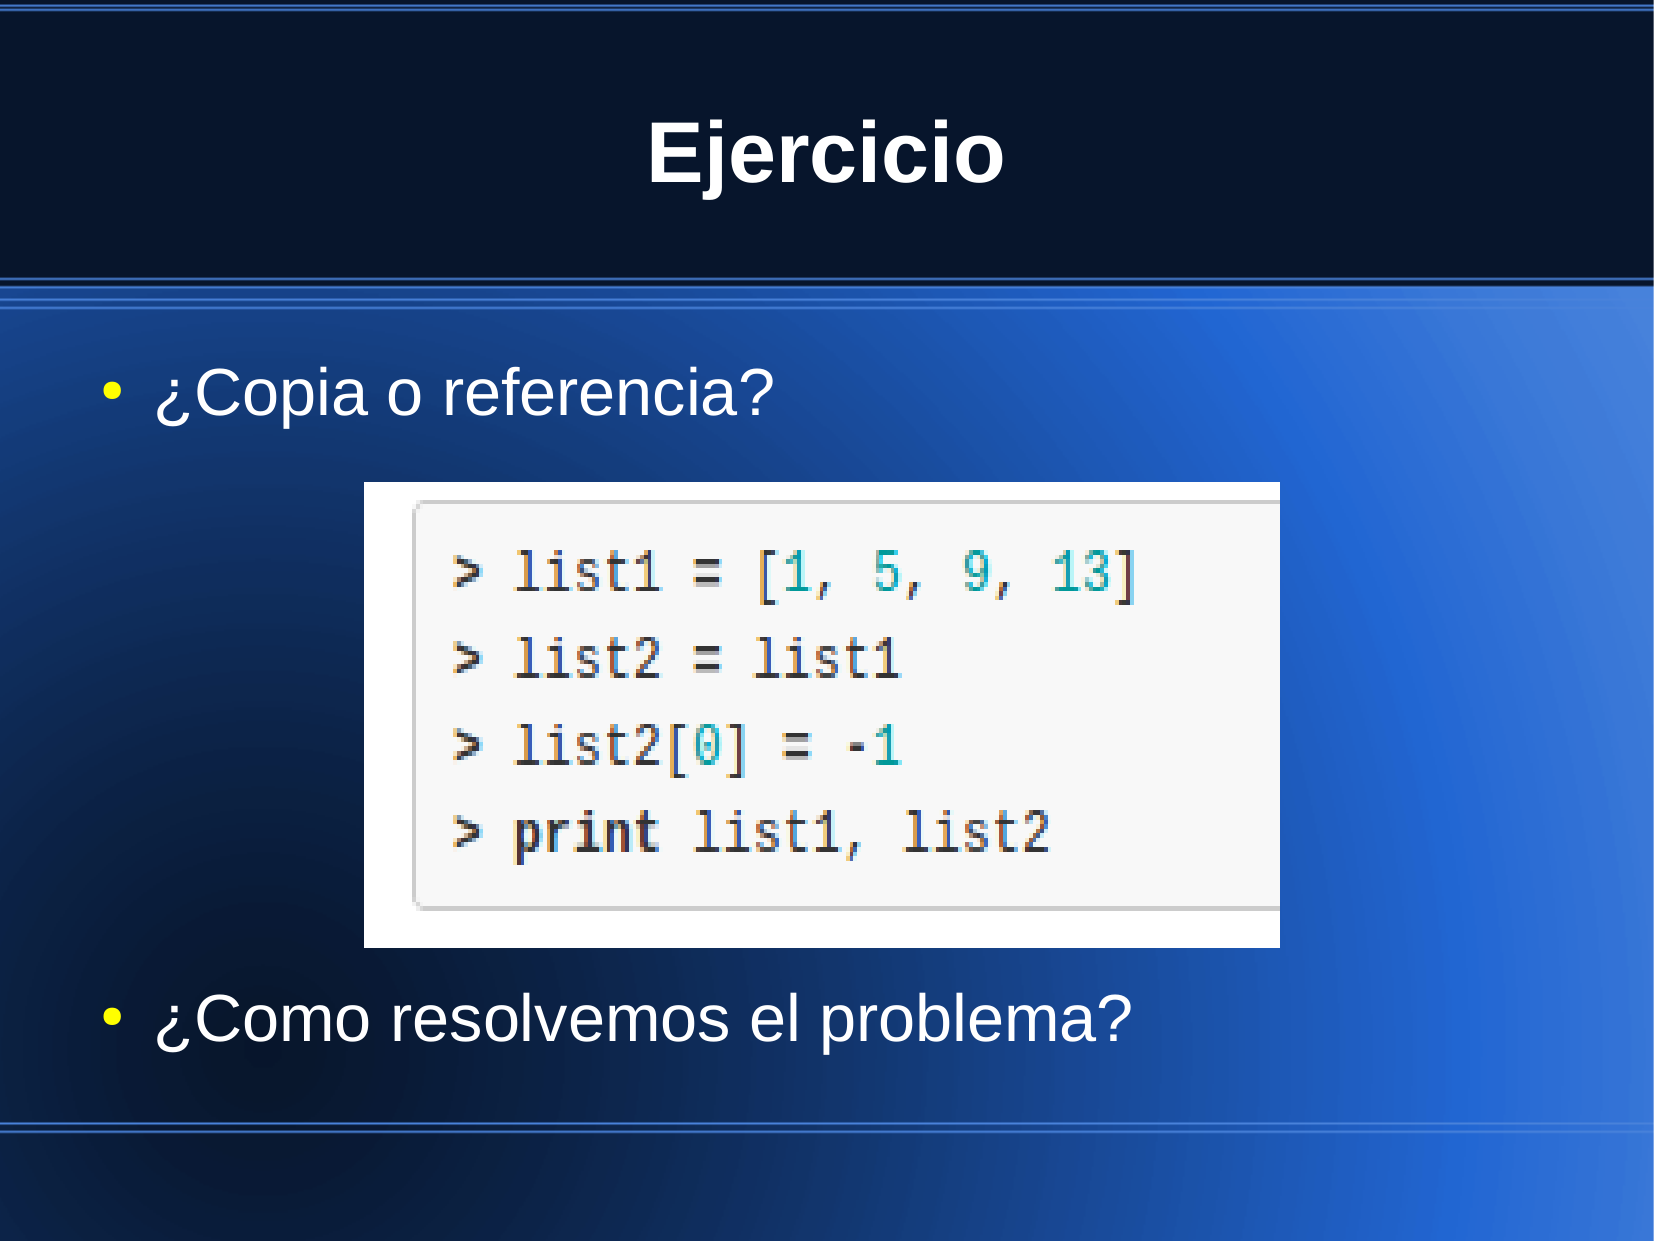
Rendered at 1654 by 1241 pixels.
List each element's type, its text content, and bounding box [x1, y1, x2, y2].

title Ejercicio [82, 49, 1571, 257]
list ¿Copia o referencia? ¿Como resolvemos el problema? [82, 355, 1571, 1075]
picture [0, 0, 1654, 1241]
